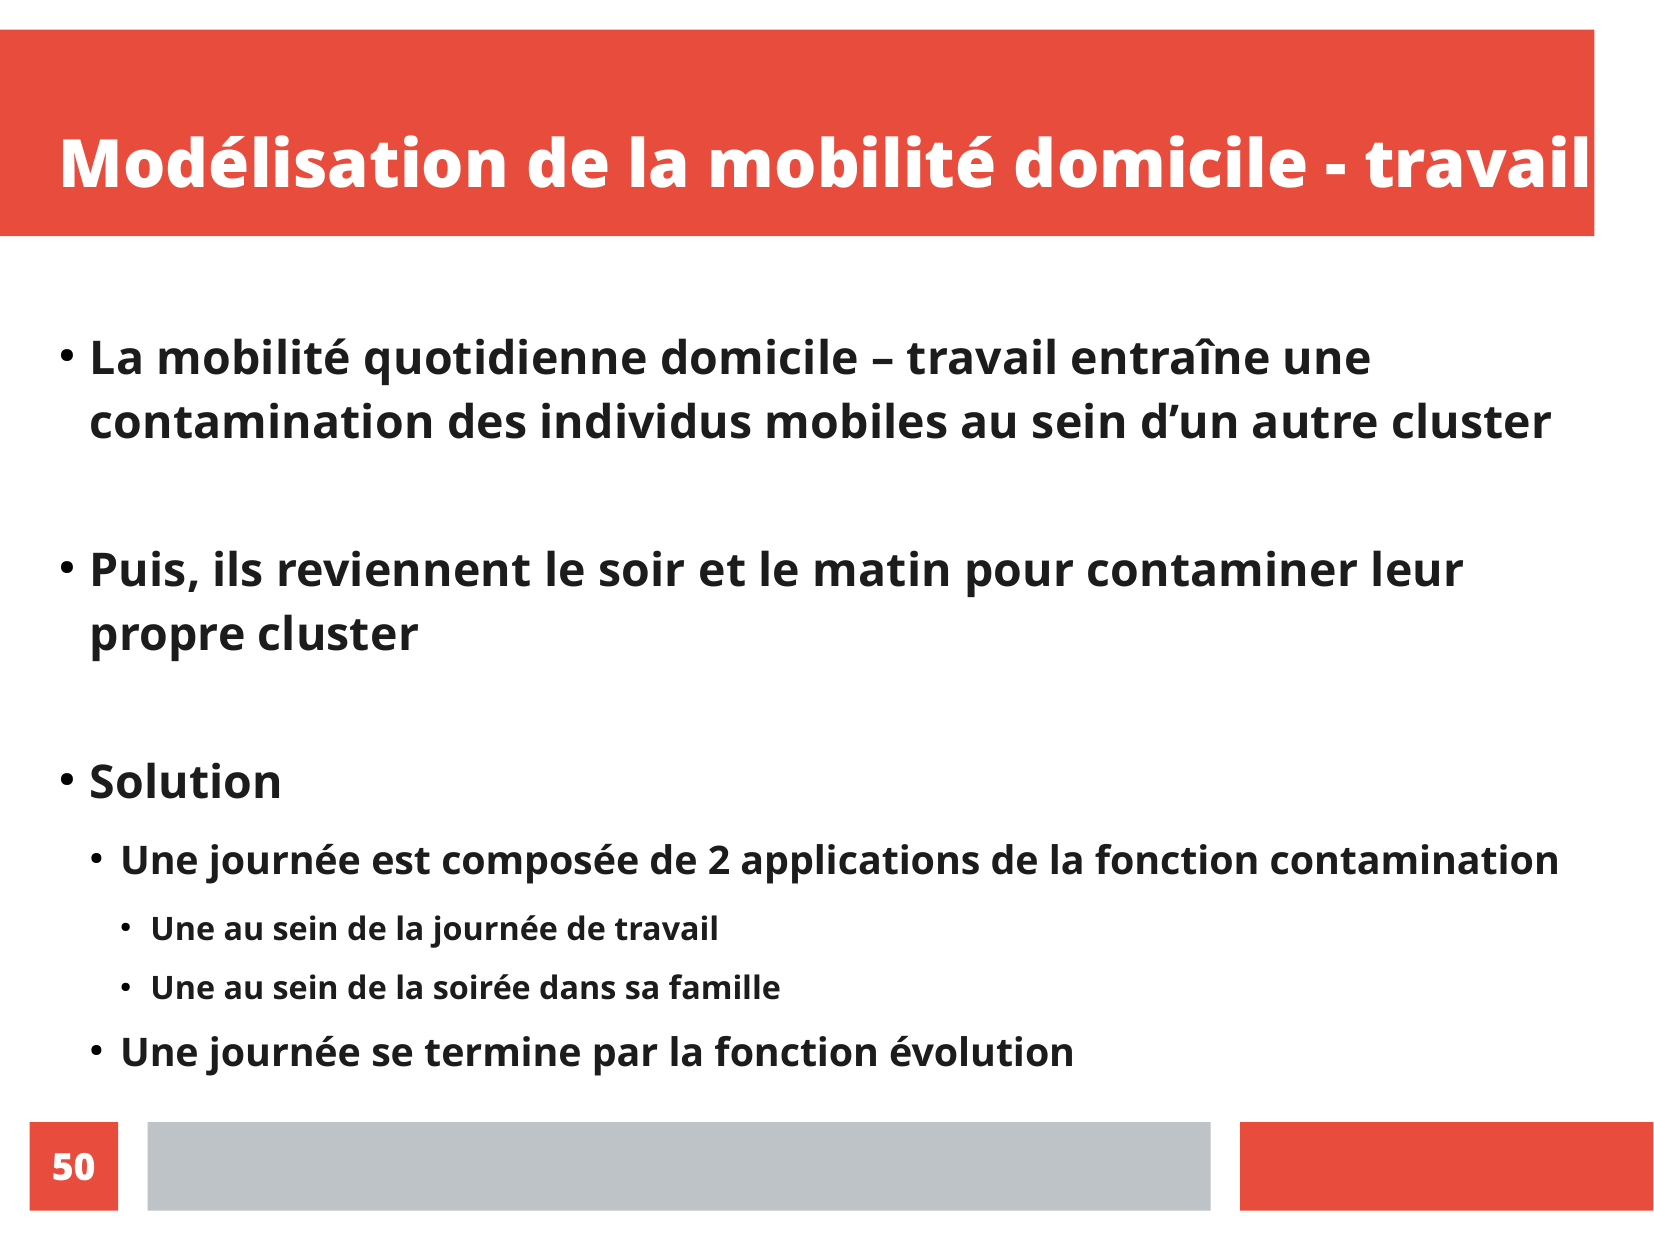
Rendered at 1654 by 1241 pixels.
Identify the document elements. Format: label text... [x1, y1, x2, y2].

title Modélisation de la mobilité domicile - travail [59, 59, 1595, 207]
list La mobilité quotidienne domicile – travail entraîne une contamination des individus mobiles au sein d’un autre cluster Puis, ils reviennent le soir et le matin pour contaminer leur propre cluster Solution Une journée est composée de 2 applications de la fonction contamination Une au sein de la journée de travail Une au sein de la soirée dans sa famille Une journée se termine par la fonction évolution [59, 324, 1565, 1093]
